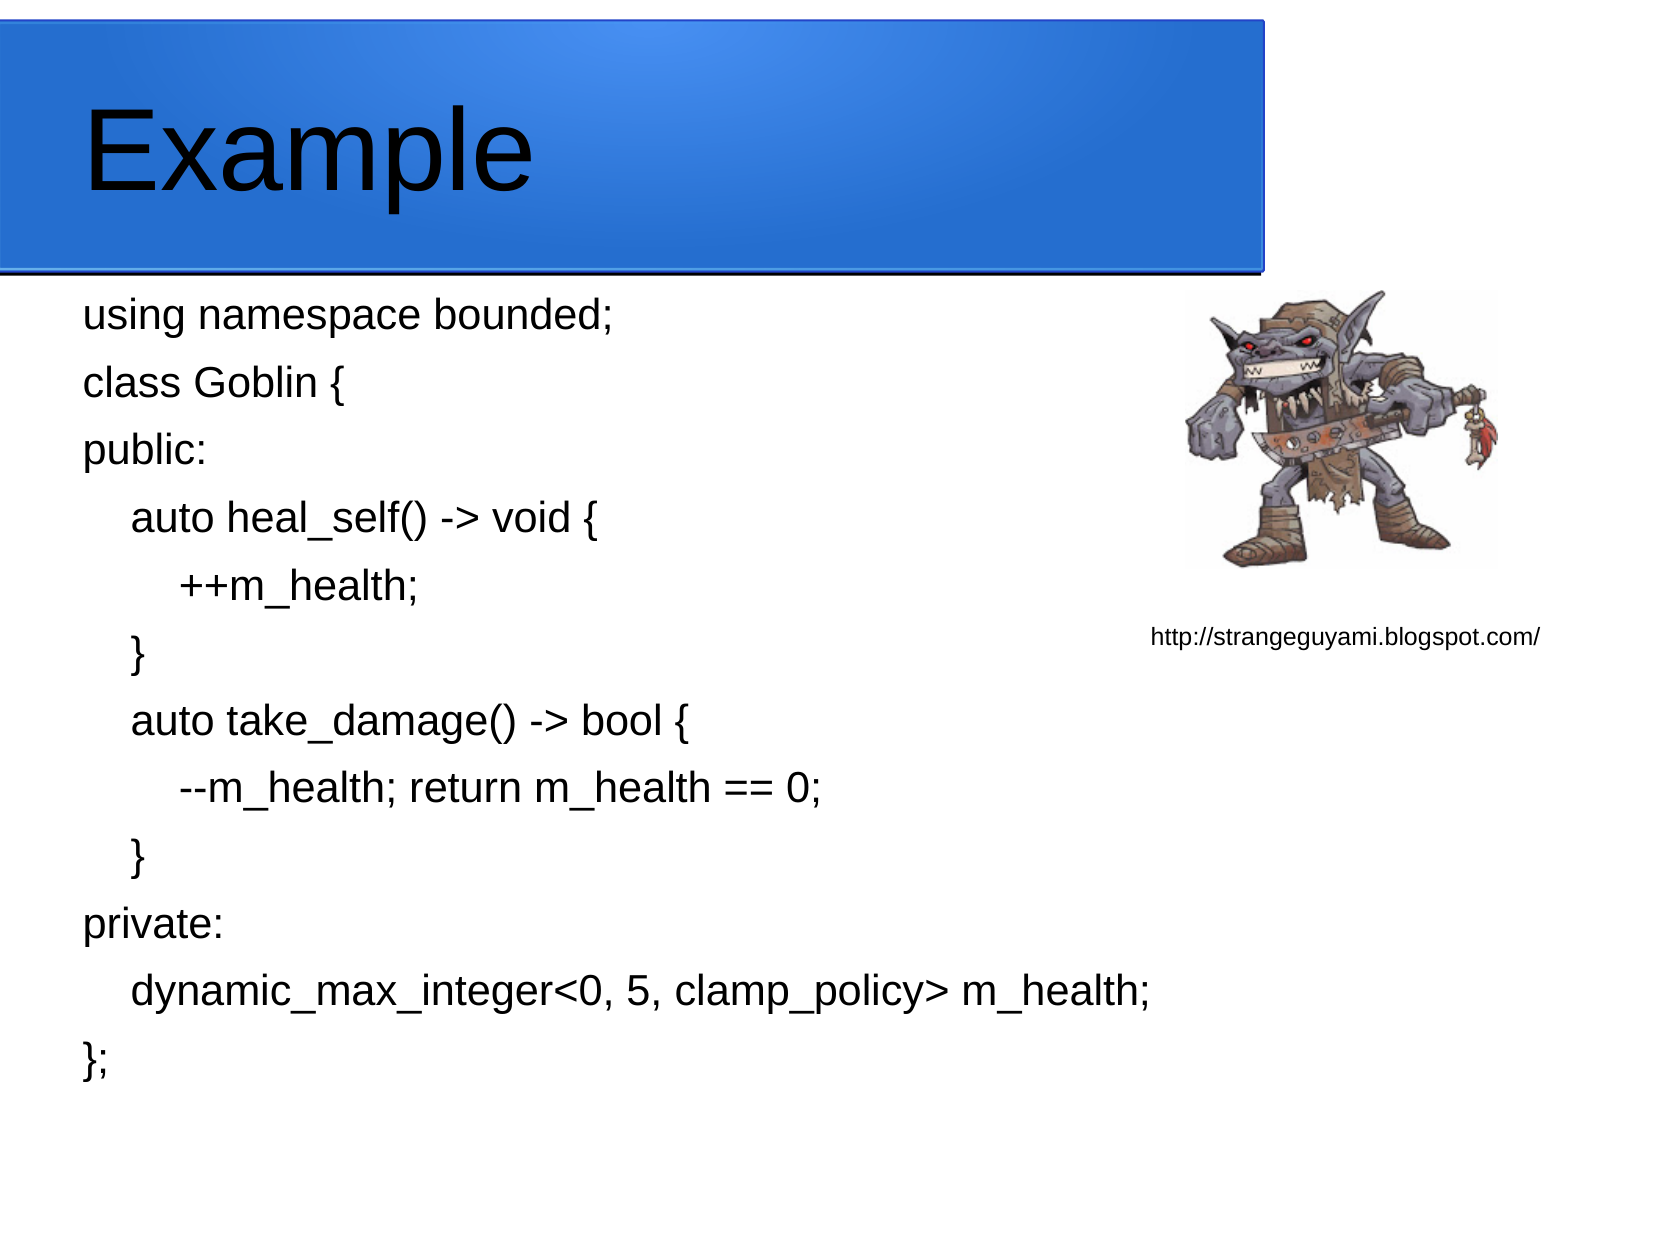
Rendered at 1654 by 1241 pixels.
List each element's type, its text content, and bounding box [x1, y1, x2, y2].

picture [1185, 290, 1498, 569]
title Example [82, 47, 1235, 252]
text_box http://strangeguyami.blogspot.com/ [1135, 615, 1571, 658]
list using namespace bounded; class Goblin { public: auto heal_self() -> void { ++m_health; } auto take_damage() -> bool { --m_health; return m_health == 0; } private: dynamic_max_integer<0, 5, clamp_policy> m_health; }; [82, 290, 1571, 1096]
